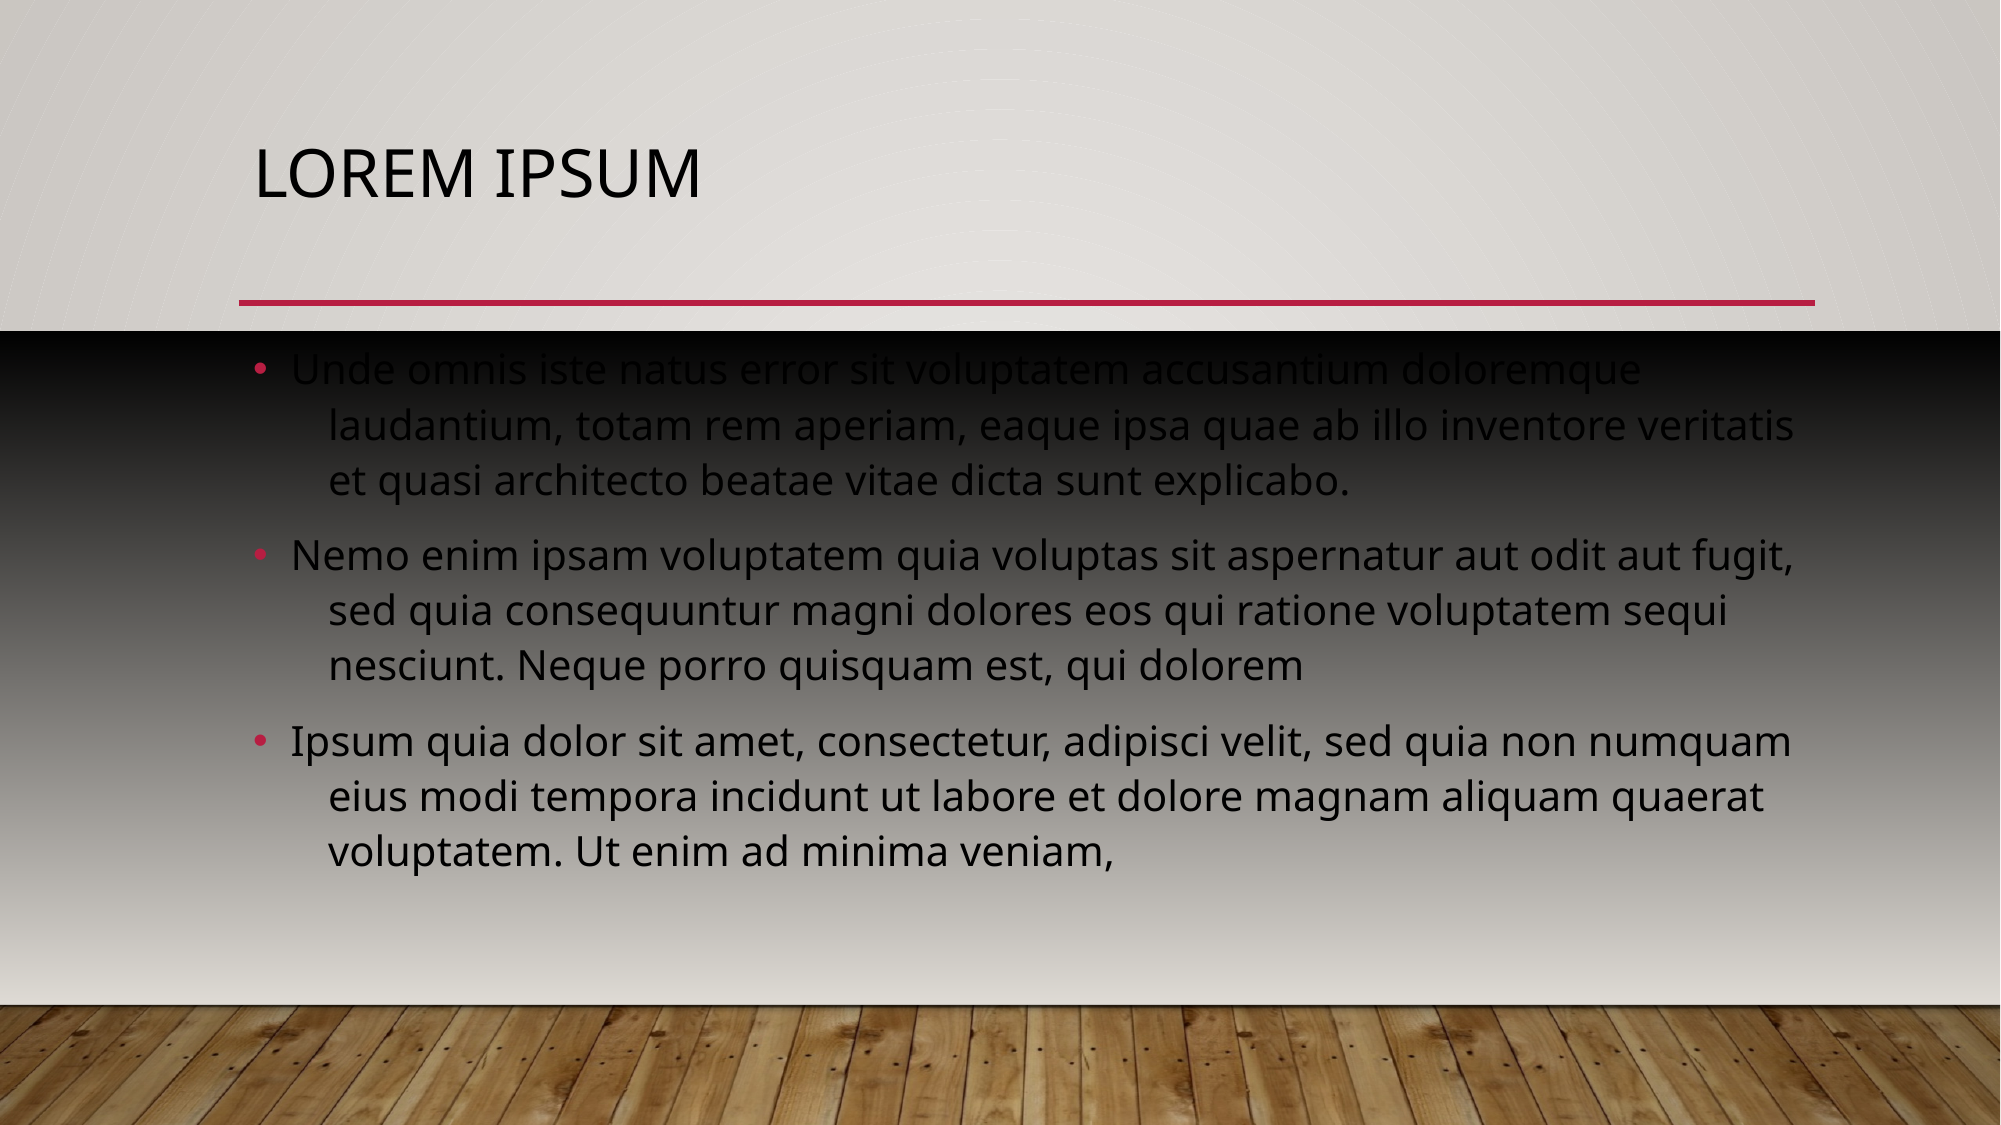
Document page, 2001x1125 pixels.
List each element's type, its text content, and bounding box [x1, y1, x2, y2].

list Unde omnis iste natus error sit voluptatem accusantium doloremque laudantium, totam rem aperiam, eaque ipsa quae ab illo inventore veritatis et quasi architecto beatae vitae dicta sunt explicabo. Nemo enim ipsam voluptatem quia voluptas sit aspernatur aut odit aut fugit, sed quia consequuntur magni dolores eos qui ratione voluptatem sequi nesciunt. Neque porro quisquam est, qui dolorem Ipsum quia dolor sit amet, consectetur, adipisci velit, sed quia non numquam eius modi tempora incidunt ut labore et dolore magnam aliquam quaerat voluptatem. Ut enim ad minima veniam, [238, 330, 1814, 897]
title Lorem Ipsum [238, 131, 1814, 305]
